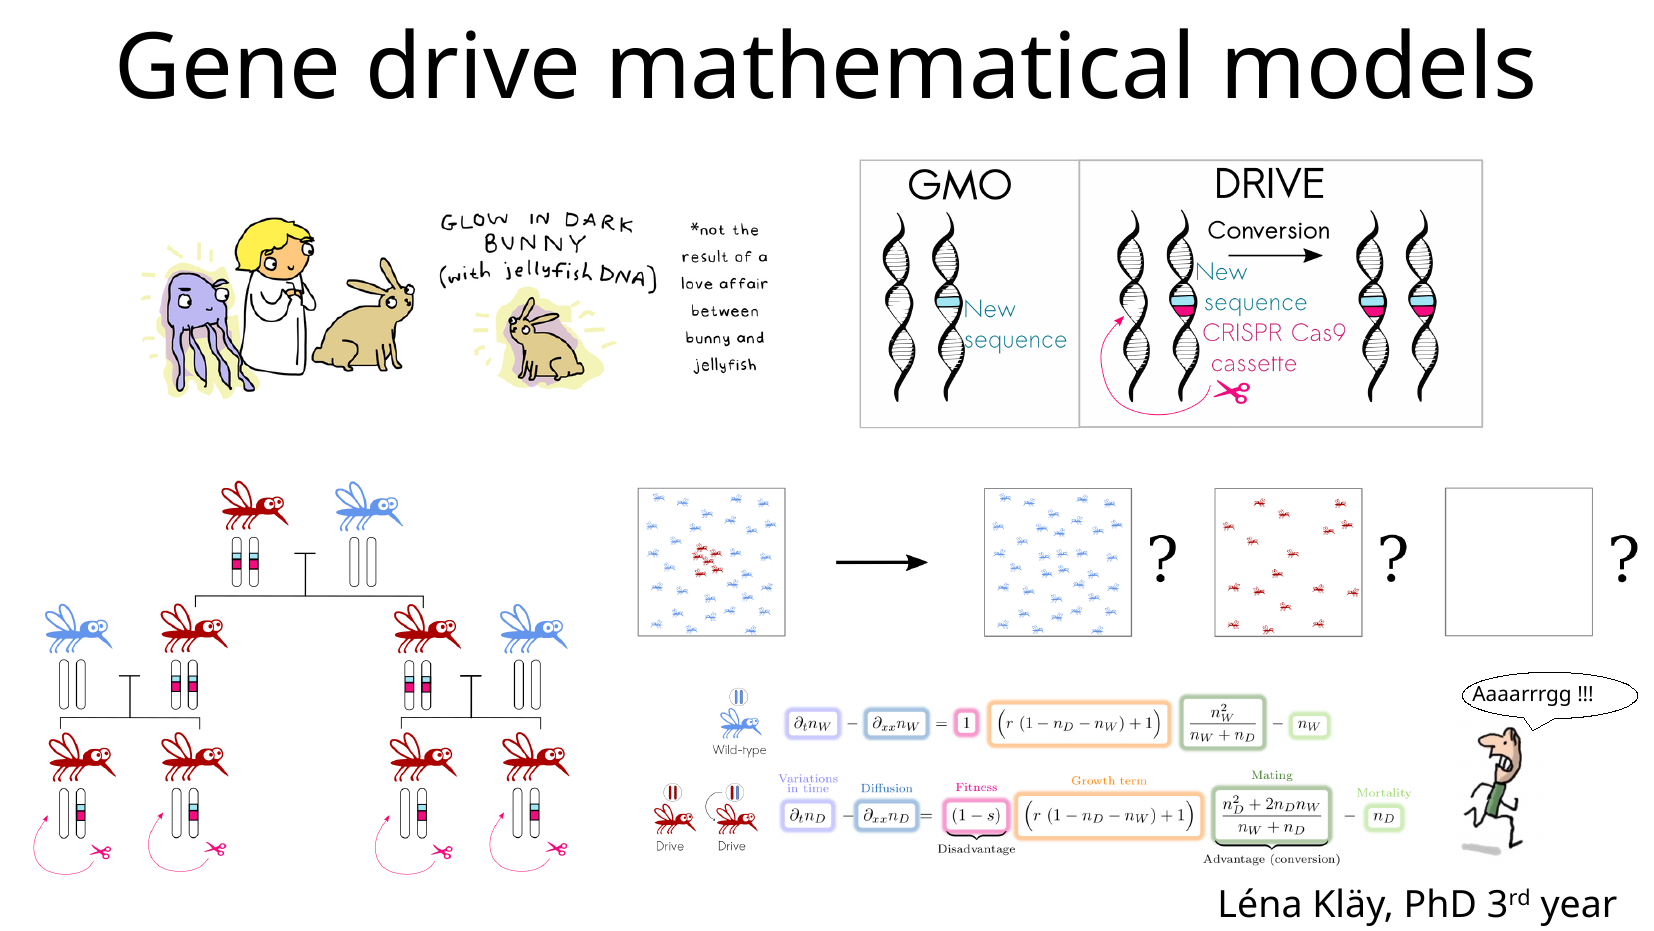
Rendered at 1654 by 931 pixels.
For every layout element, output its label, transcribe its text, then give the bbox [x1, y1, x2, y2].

picture [140, 212, 774, 399]
picture [857, 157, 1486, 430]
title Léna Kläy, PhD 3rd year [1125, 825, 1654, 931]
picture [611, 461, 1652, 657]
picture [21, 473, 598, 886]
title Gene drive mathematical models [82, 0, 1571, 141]
picture [1454, 710, 1545, 825]
text_box Aaaarrrgg !!! [1457, 672, 1654, 725]
picture [653, 684, 1418, 871]
text_box [1529, 725, 1543, 731]
